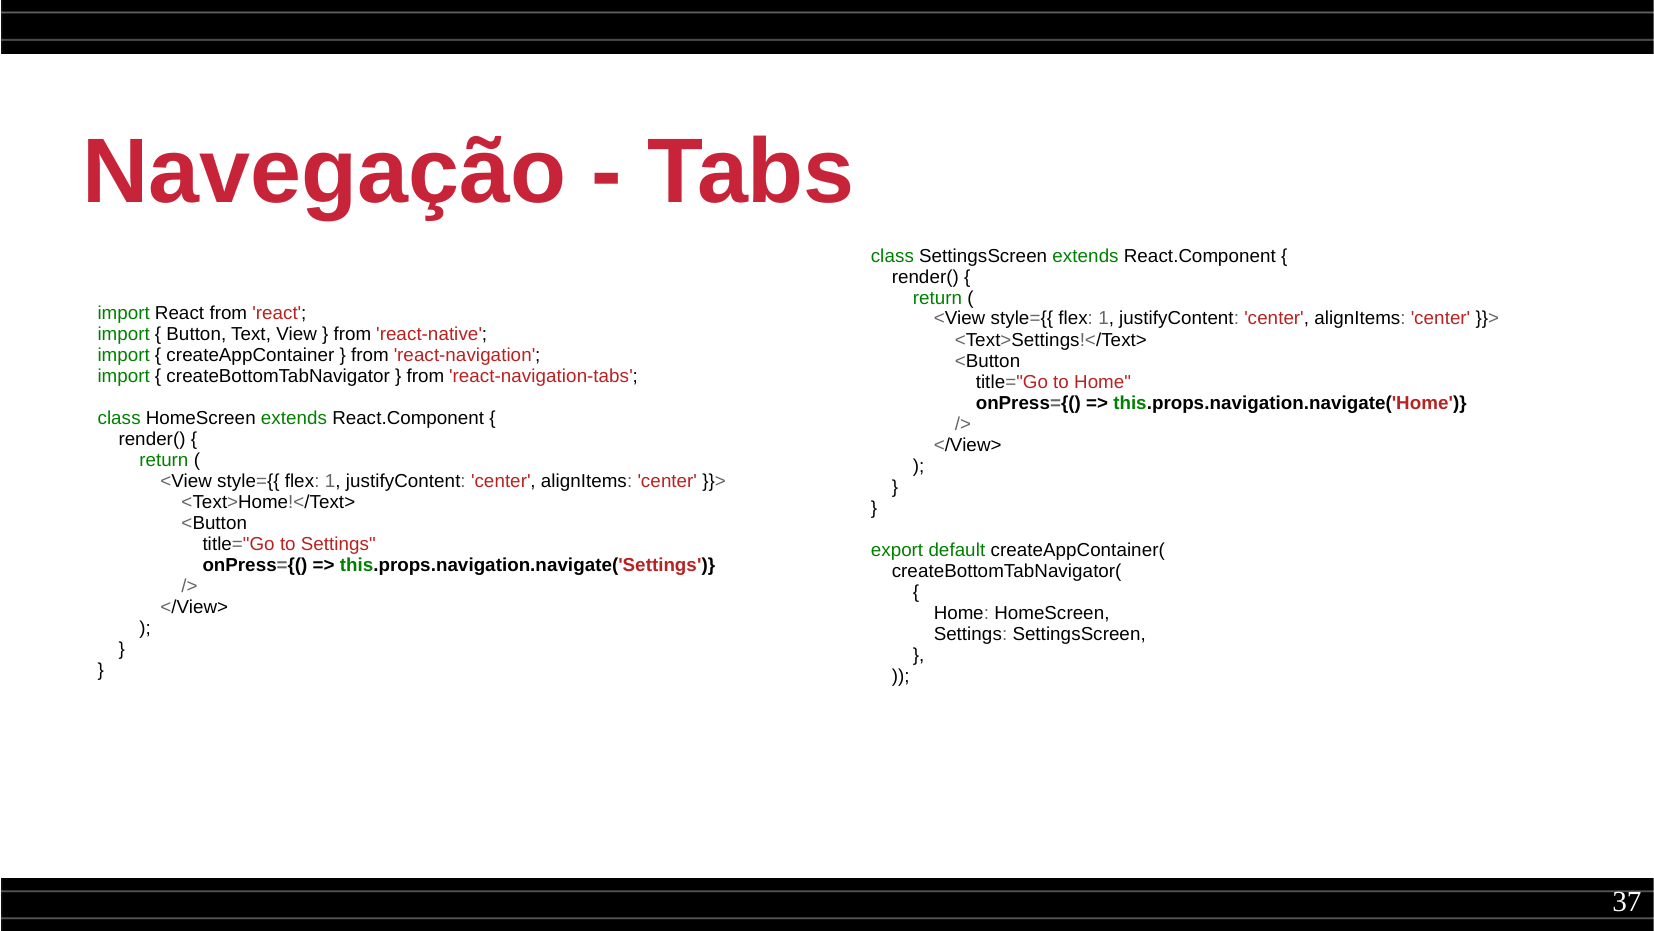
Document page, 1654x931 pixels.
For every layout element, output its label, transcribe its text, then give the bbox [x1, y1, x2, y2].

text_box class SettingsScreen extends React.Component { render() { return ( <View style={{ flex: 1, justifyContent: 'center', alignItems: 'center' }}> <Text>Settings!</Text> <Button title="Go to Home" onPress={() => this.props.navigation.navigate('Home')} /> </View> ); } } export default createAppContainer( createBottomTabNavigator( { Home: HomeScreen, Settings: SettingsScreen, }, )); [856, 237, 1555, 715]
title Navegação - Tabs [82, 92, 1571, 249]
picture [1, 0, 1654, 54]
picture [1, 878, 1654, 931]
text_box import React from 'react'; import { Button, Text, View } from 'react-native'; import { createAppContainer } from 'react-navigation'; import { createBottomTabNavigator } from 'react-navigation-tabs'; class HomeScreen extends React.Component { render() { return ( <View style={{ flex: 1, justifyContent: 'center', alignItems: 'center' }}> <Text>Home!</Text> <Button title="Go to Settings" onPress={() => this.props.navigation.navigate('Settings')} /> </View> ); } } [82, 294, 752, 731]
